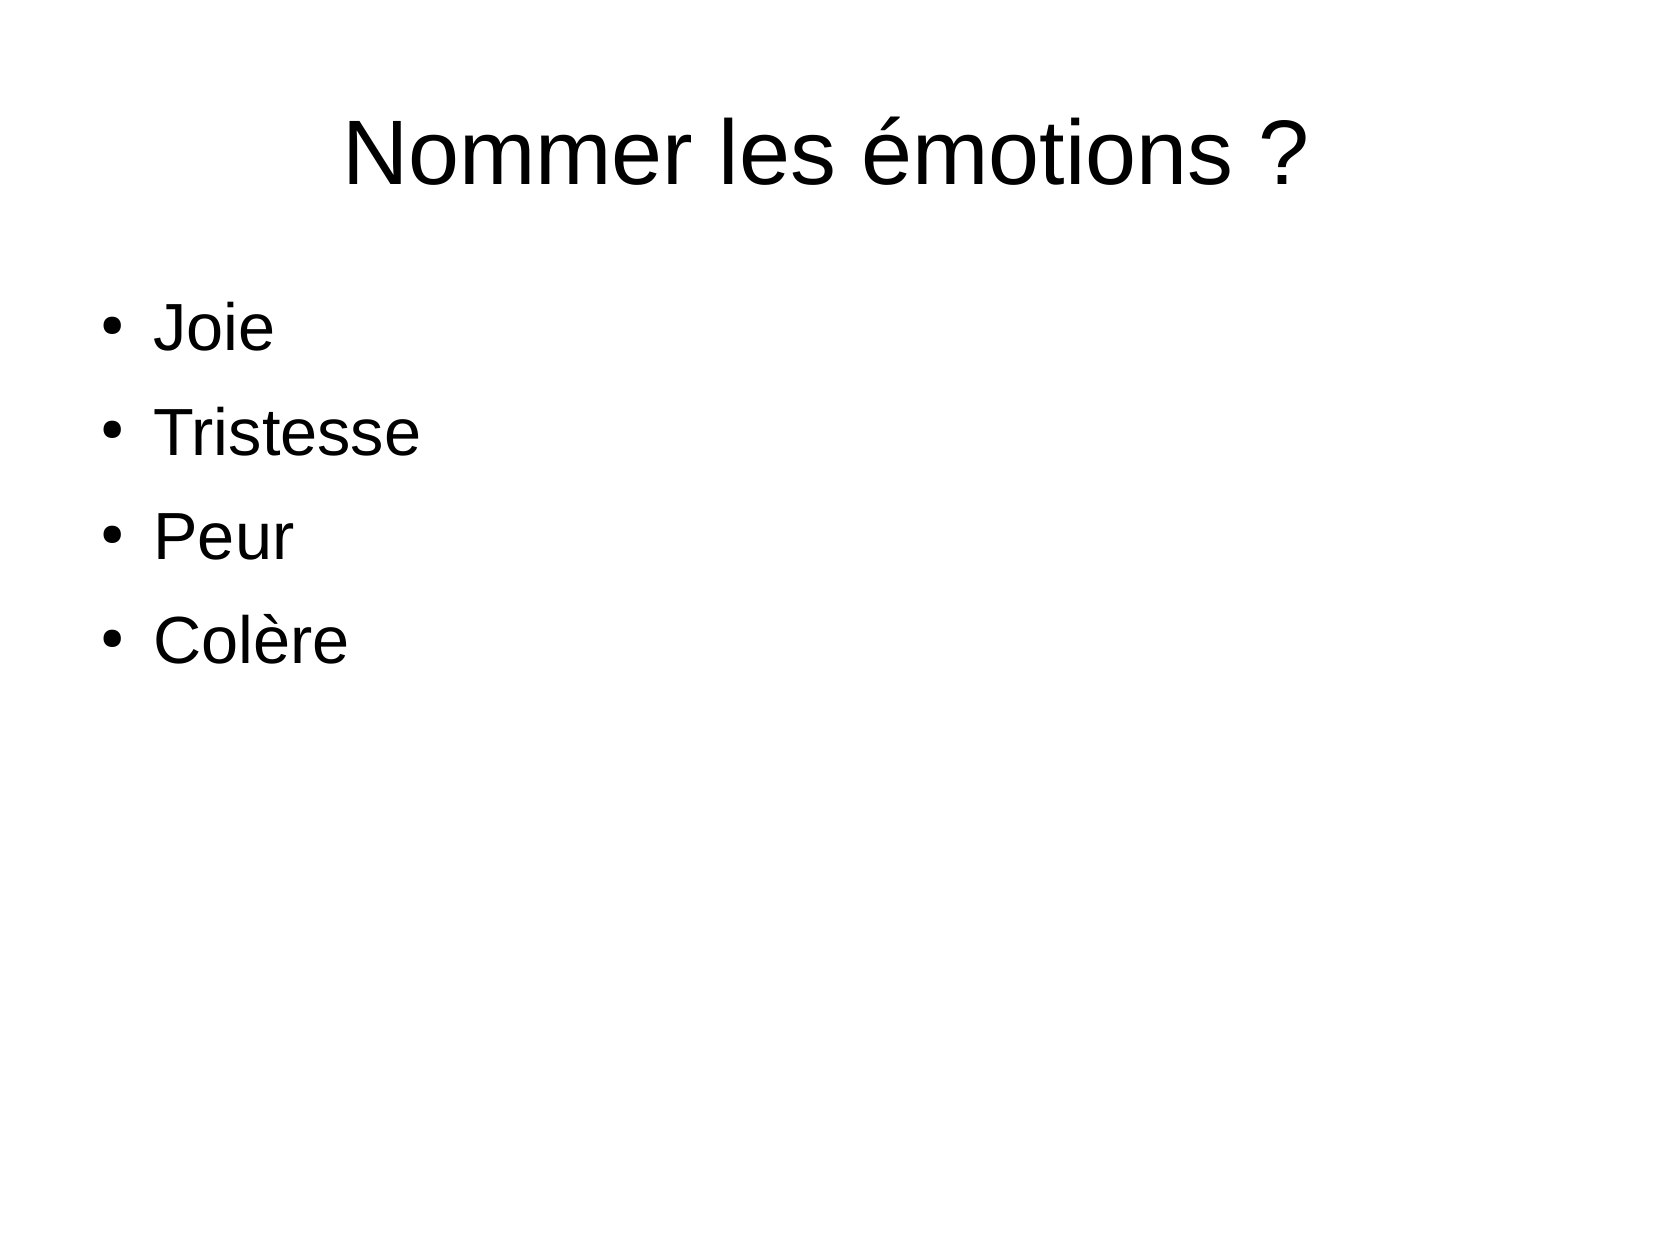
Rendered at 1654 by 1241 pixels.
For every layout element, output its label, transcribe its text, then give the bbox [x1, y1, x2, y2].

list Joie Tristesse Peur Colère [82, 290, 1571, 1010]
title Nommer les émotions ? [82, 49, 1571, 257]
